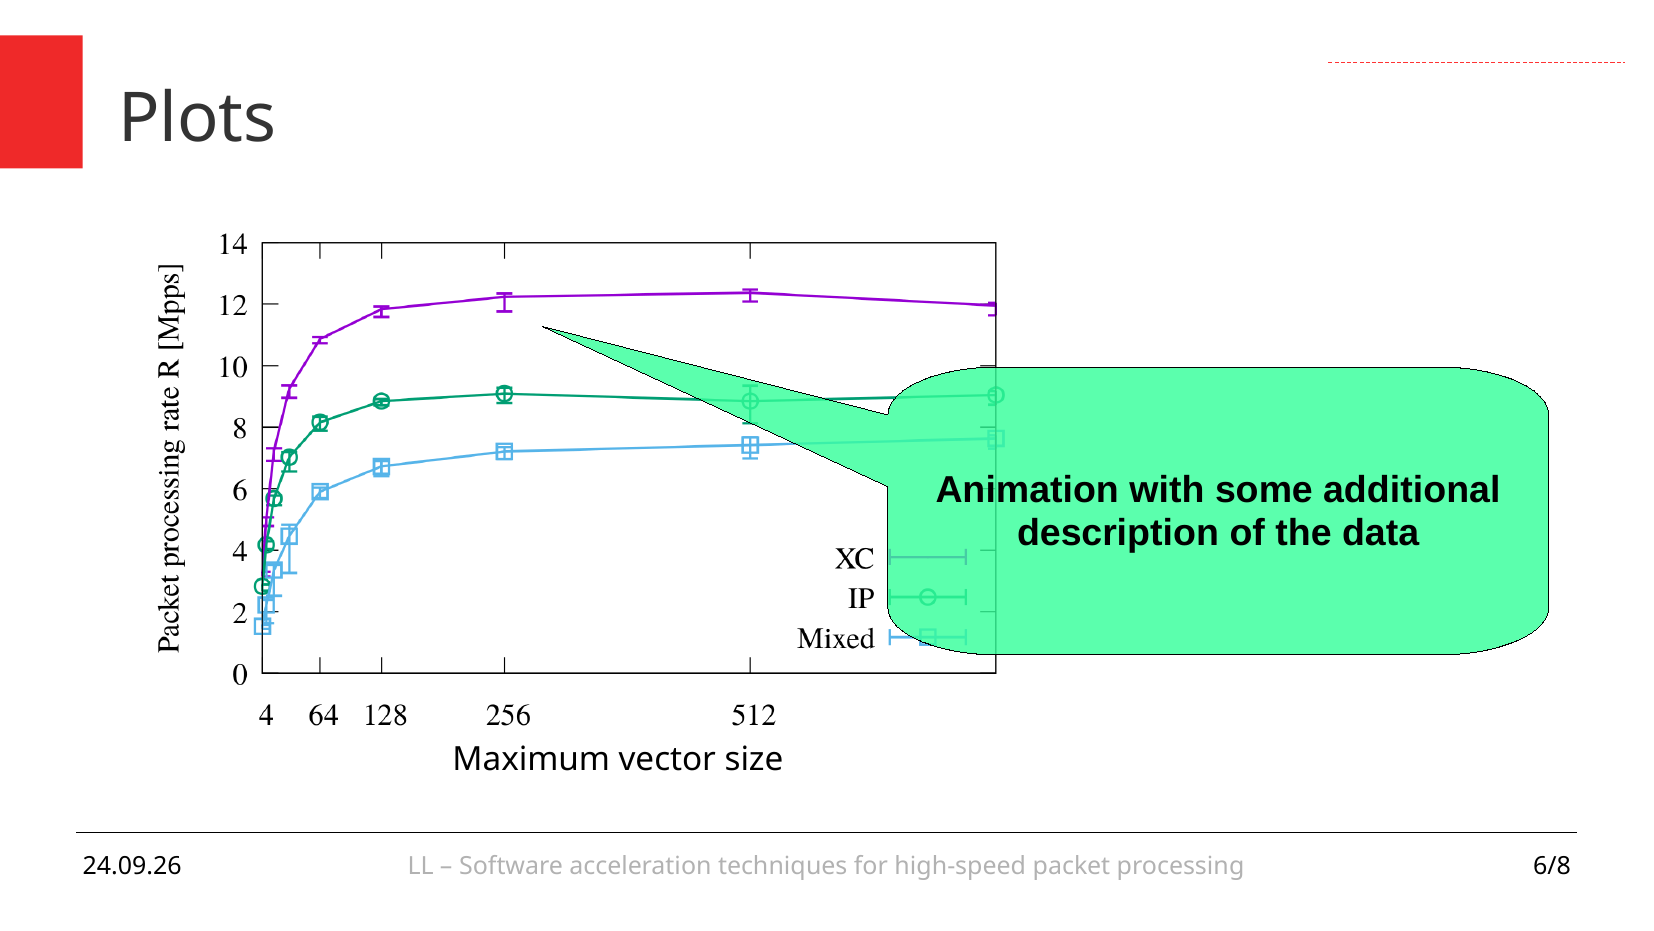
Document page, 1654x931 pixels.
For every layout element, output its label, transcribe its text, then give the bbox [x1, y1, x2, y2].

text_box Maximum vector size [241, 727, 995, 776]
text_box Animation with some additional description of the data [542, 326, 1549, 655]
picture [142, 218, 1032, 748]
title Plots [118, 67, 1571, 162]
